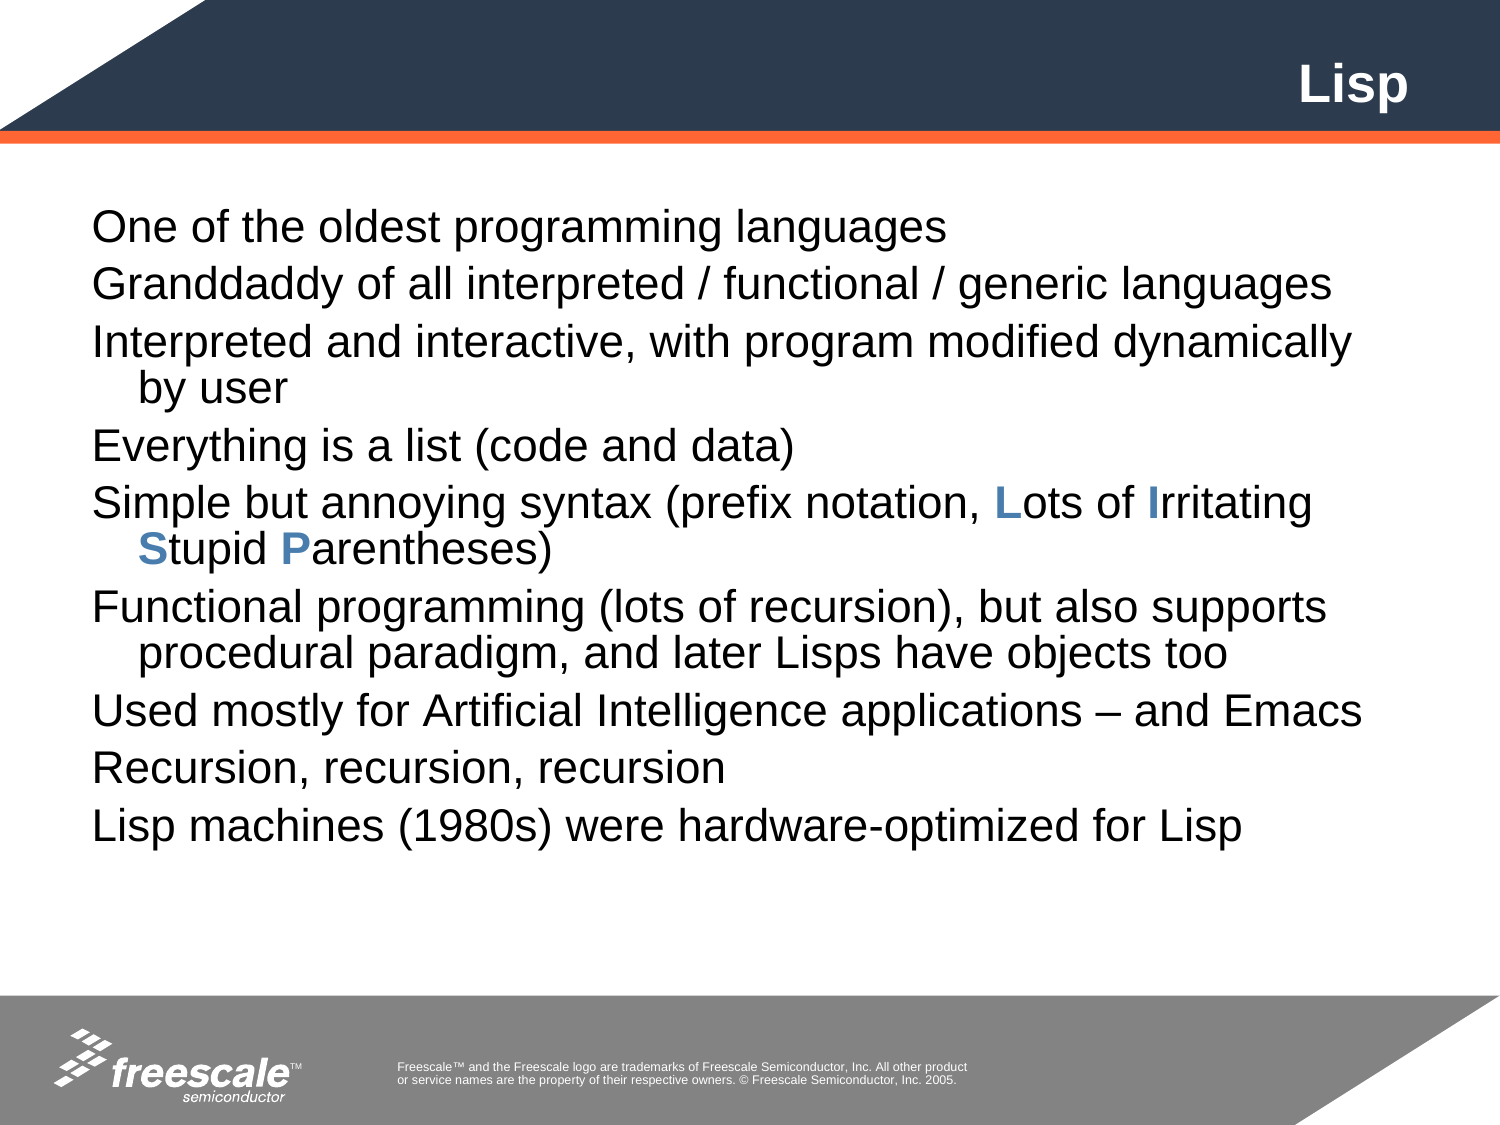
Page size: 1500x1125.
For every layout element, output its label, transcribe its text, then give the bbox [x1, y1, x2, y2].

title Lisp [75, 27, 1426, 146]
list One of the oldest programming languages Granddaddy of all interpreted / functional / generic languages Interpreted and interactive, with program modified dynamically by user Everything is a list (code and data) Simple but annoying syntax (prefix notation, Lots of Irritating Stupid Parentheses) Functional programming (lots of recursion), but also supports procedural paradigm, and later Lisps have objects too Used mostly for Artificial Intelligence applications – and Emacs Recursion, recursion, recursion Lisp machines (1980s) were hardware-optimized for Lisp [76, 196, 1427, 899]
